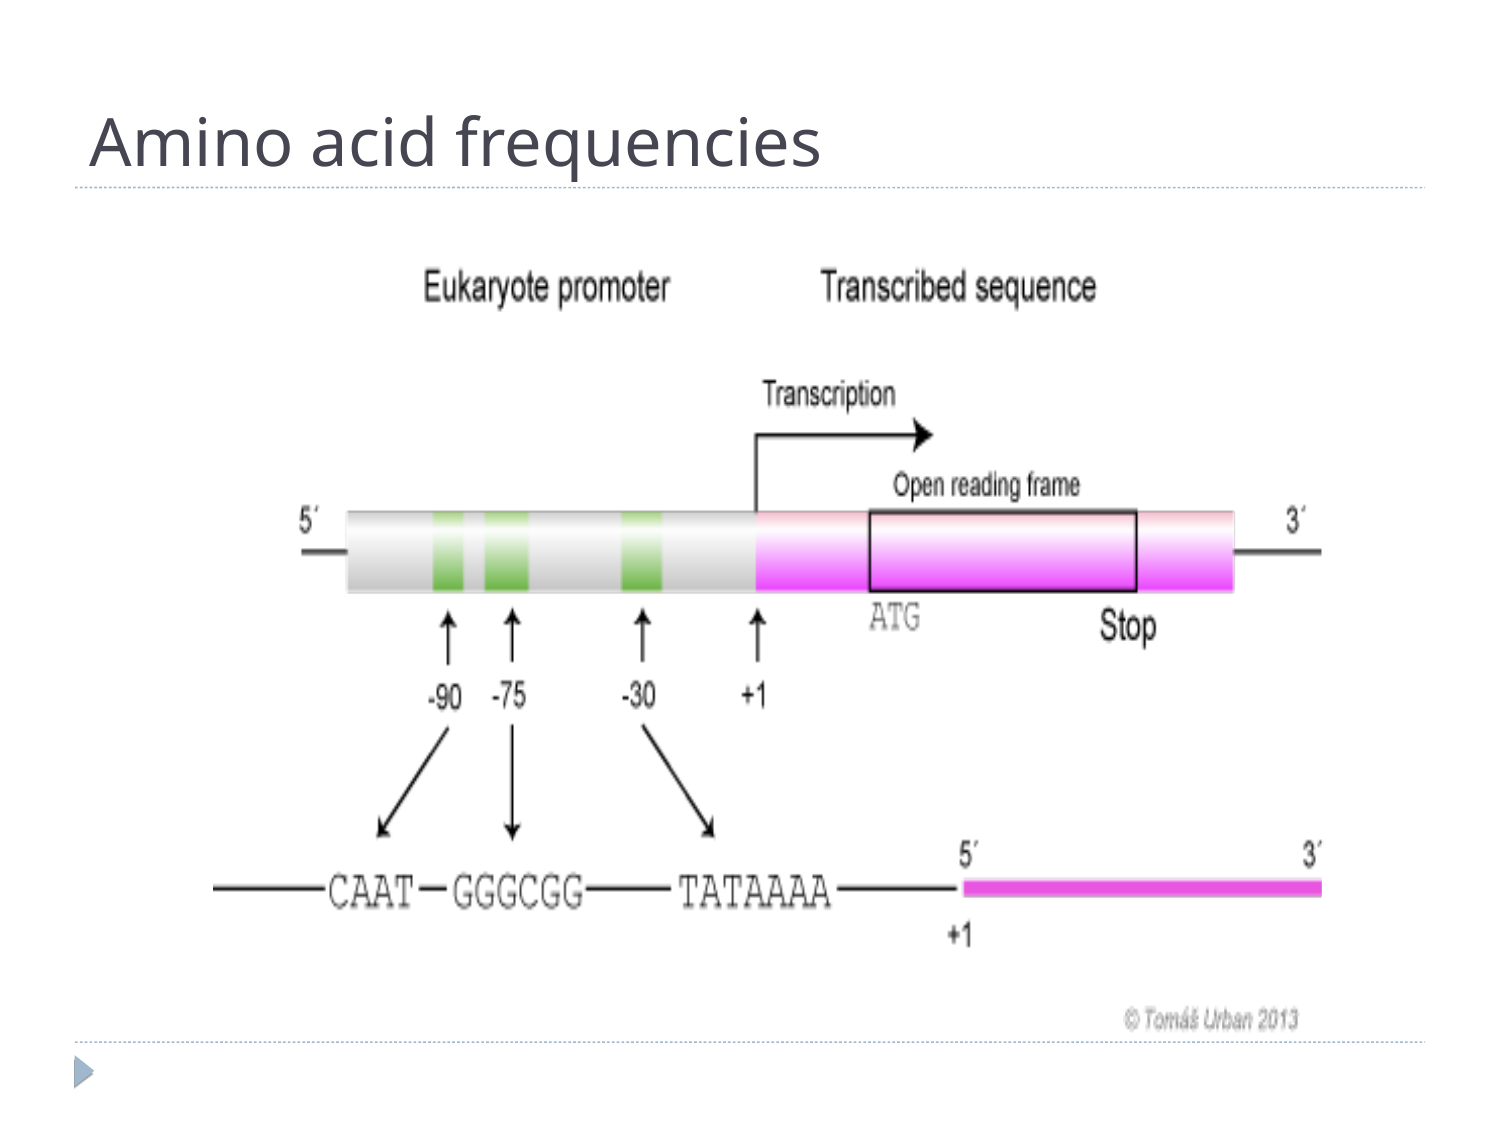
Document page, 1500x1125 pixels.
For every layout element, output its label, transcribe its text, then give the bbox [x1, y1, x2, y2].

picture [213, 262, 1324, 1042]
text_box Amino acid frequencies [75, 24, 1425, 188]
